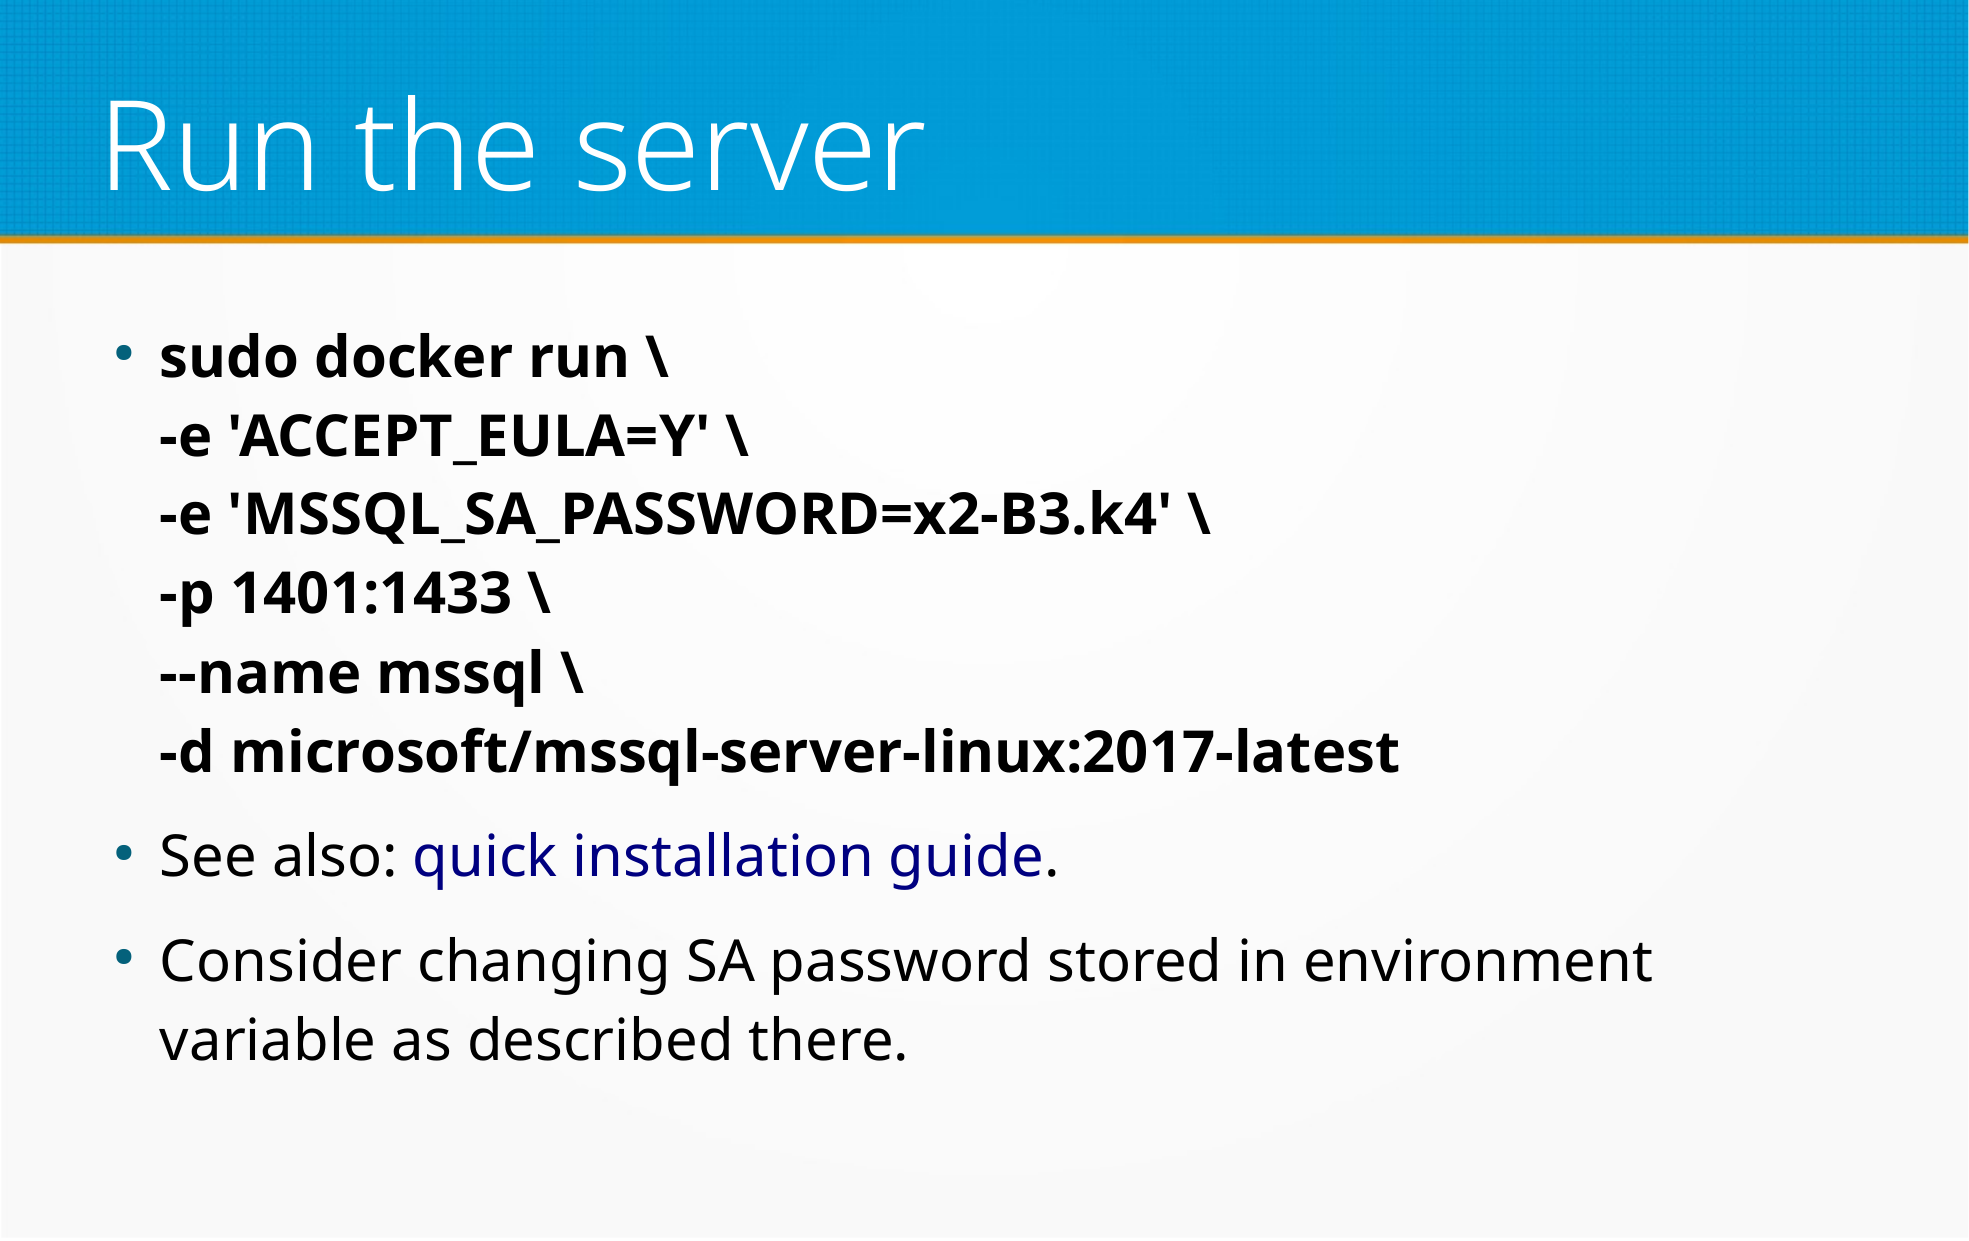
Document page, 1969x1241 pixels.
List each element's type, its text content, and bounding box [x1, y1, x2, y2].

title Run the server [98, 19, 1870, 227]
list sudo docker run \ -e 'ACCEPT_EULA=Y' \ -e 'MSSQL_SA_PASSWORD=x2-B3.k4' \ -p 1401:1433 \ --name mssql \ -d microsoft/mssql-server-linux:2017-latest See also: quick installation guide. Consider changing SA password stored in environment variable as described there. [98, 315, 1861, 1081]
picture [0, 233, 1969, 1241]
